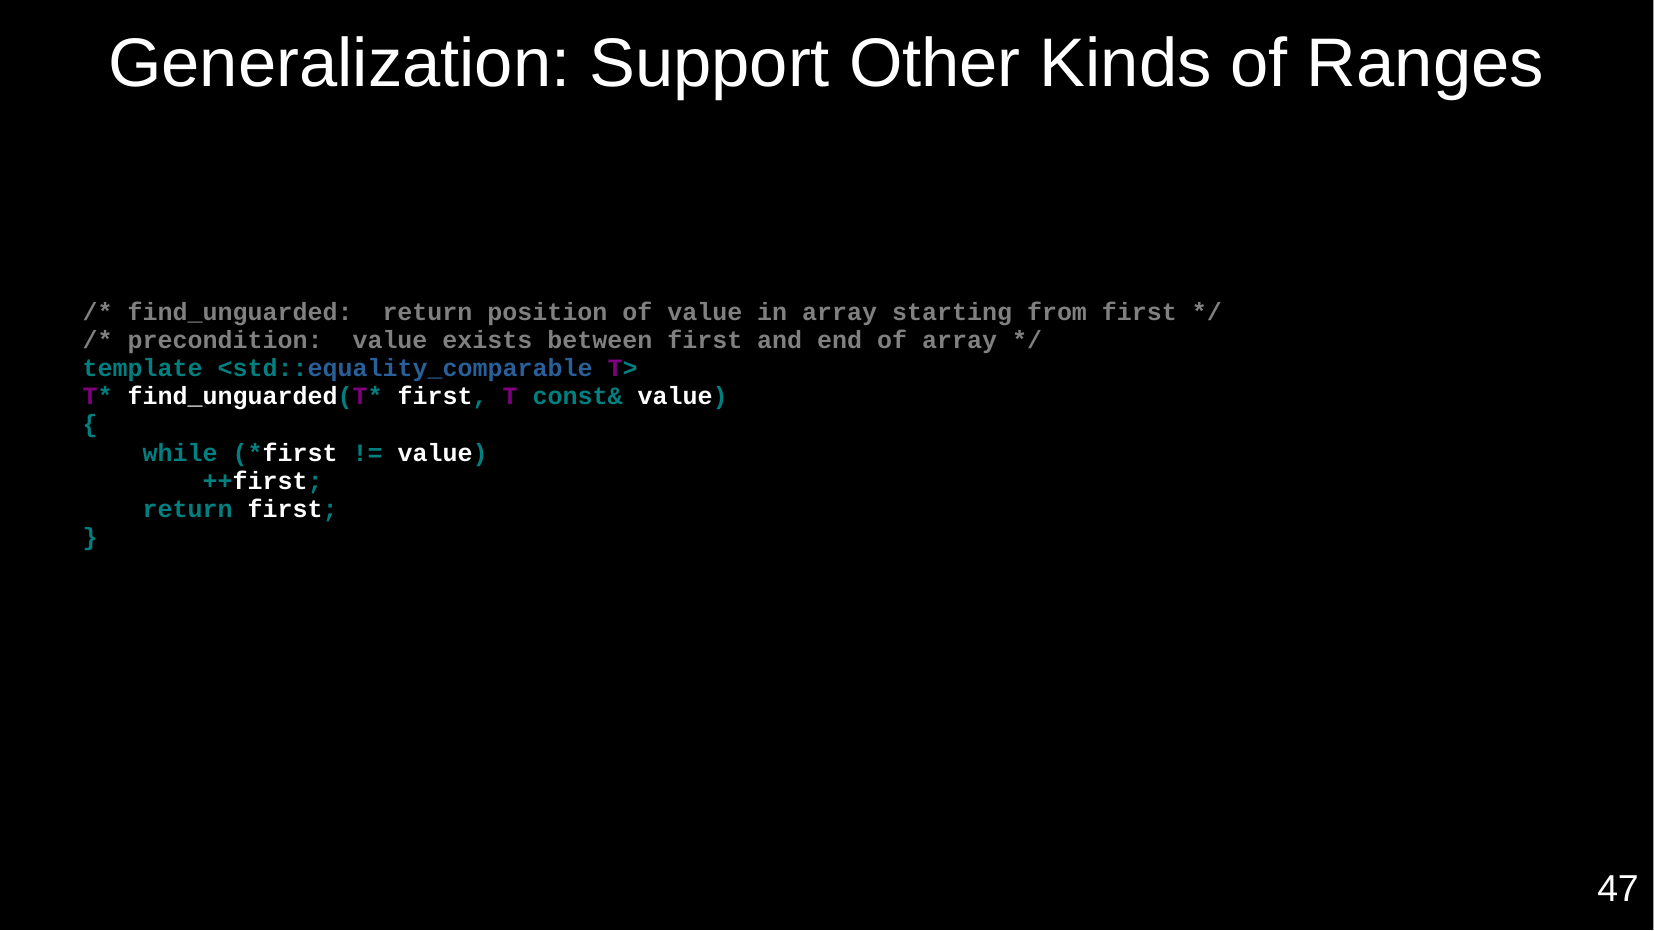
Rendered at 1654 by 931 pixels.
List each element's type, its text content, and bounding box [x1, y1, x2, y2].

title Generalization: Support Other Kinds of Ranges [82, 4, 1571, 121]
text_box <number> [1024, 860, 1654, 931]
subtitle /* find_unguarded: return position of value in array starting from first */ /* precondition: value exists between first and end of array */ template <std::equality_comparable T> T* find_unguarded(T* first, T const& value) { while (*first != value) ++first; return first; } [82, 132, 1571, 889]
